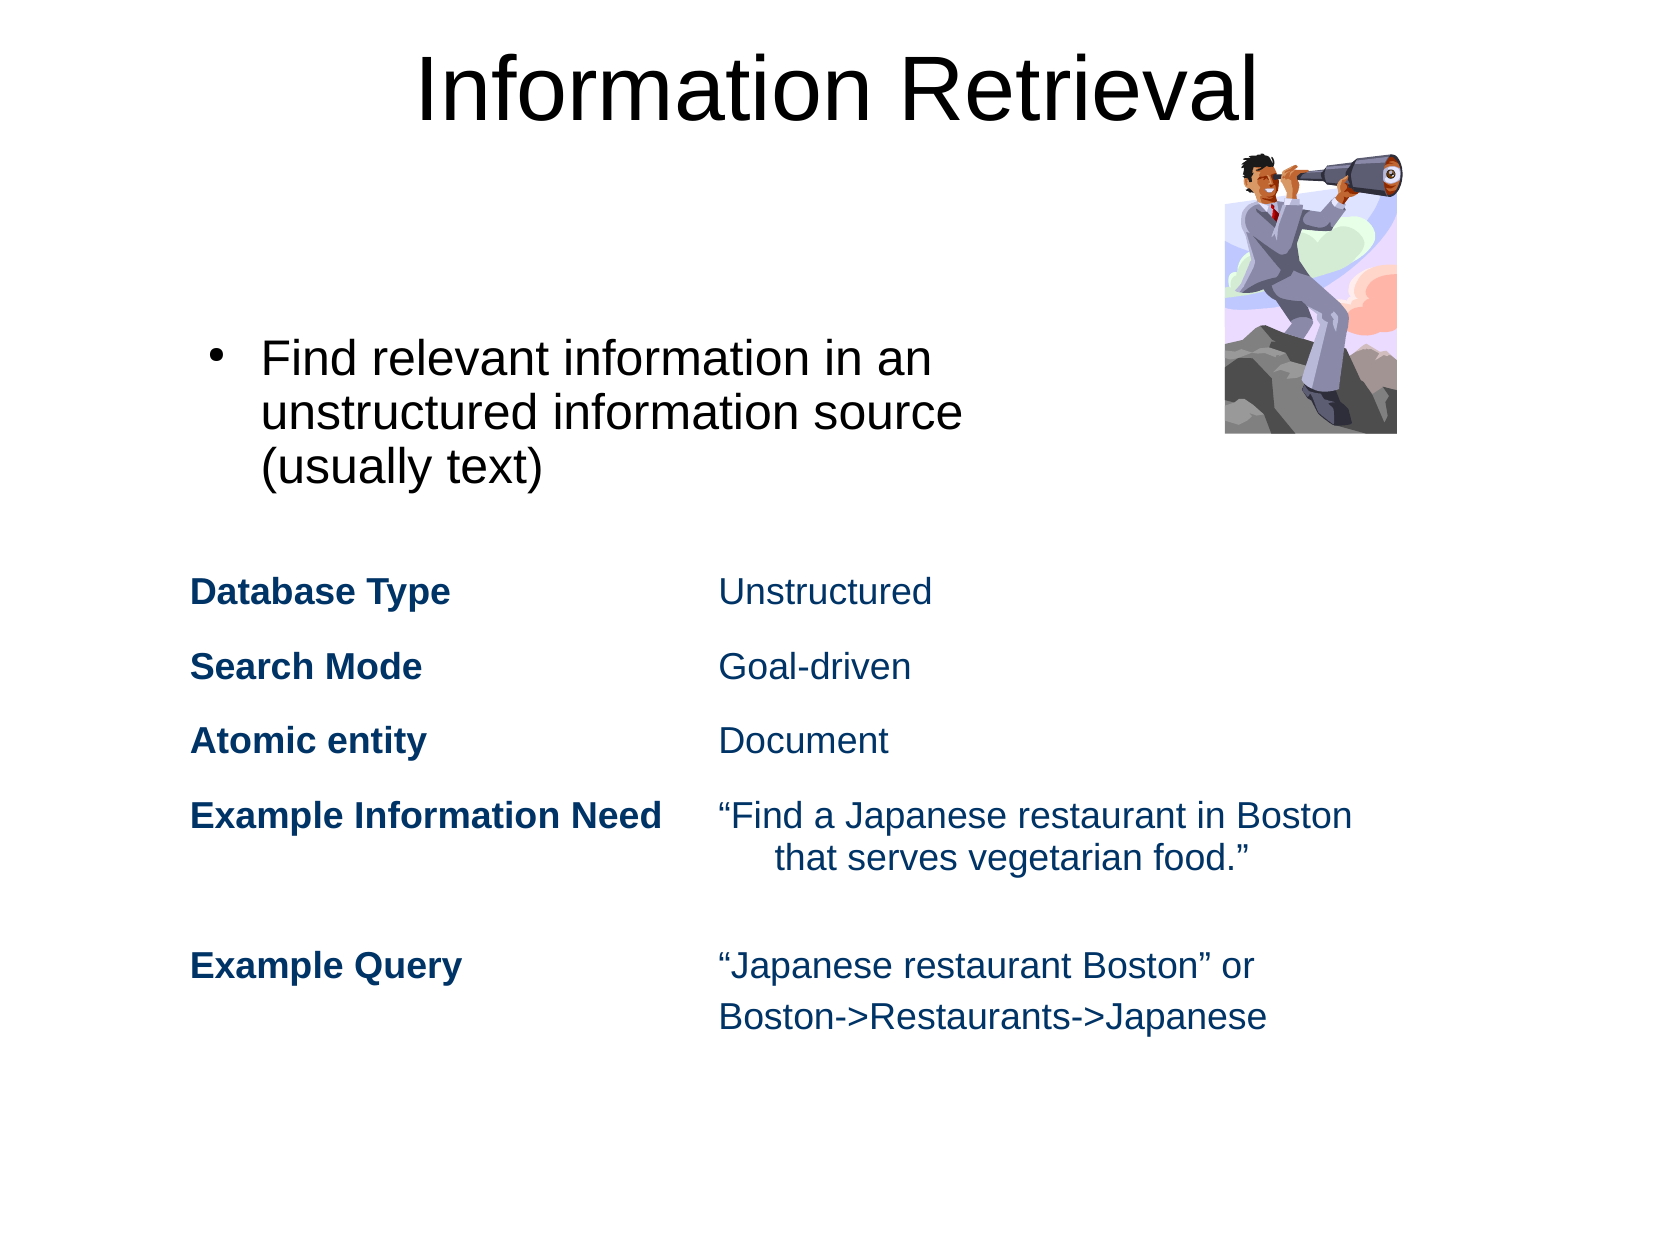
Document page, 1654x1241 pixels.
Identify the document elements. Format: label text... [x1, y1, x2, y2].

table_cell Document [704, 712, 1400, 787]
table_cell Example Query [175, 937, 704, 1052]
picture [1224, 150, 1407, 438]
title Information Retrieval [297, 20, 1346, 147]
table_header Database Type [175, 563, 704, 637]
table_cell Example Information Need [175, 787, 704, 937]
table_cell “Japanese restaurant Boston” or Boston->Restaurants->Japanese [704, 937, 1400, 1052]
table_cell “Find a Japanese restaurant in Boston that serves vegetarian food.” [704, 787, 1400, 937]
table_cell Atomic entity [175, 712, 704, 787]
table_cell Goal-driven [704, 637, 1400, 712]
table_cell Search Mode [175, 637, 704, 712]
table_header Unstructured [704, 563, 1400, 637]
list Find relevant information in an unstructured information source (usually text) [174, 324, 1038, 569]
